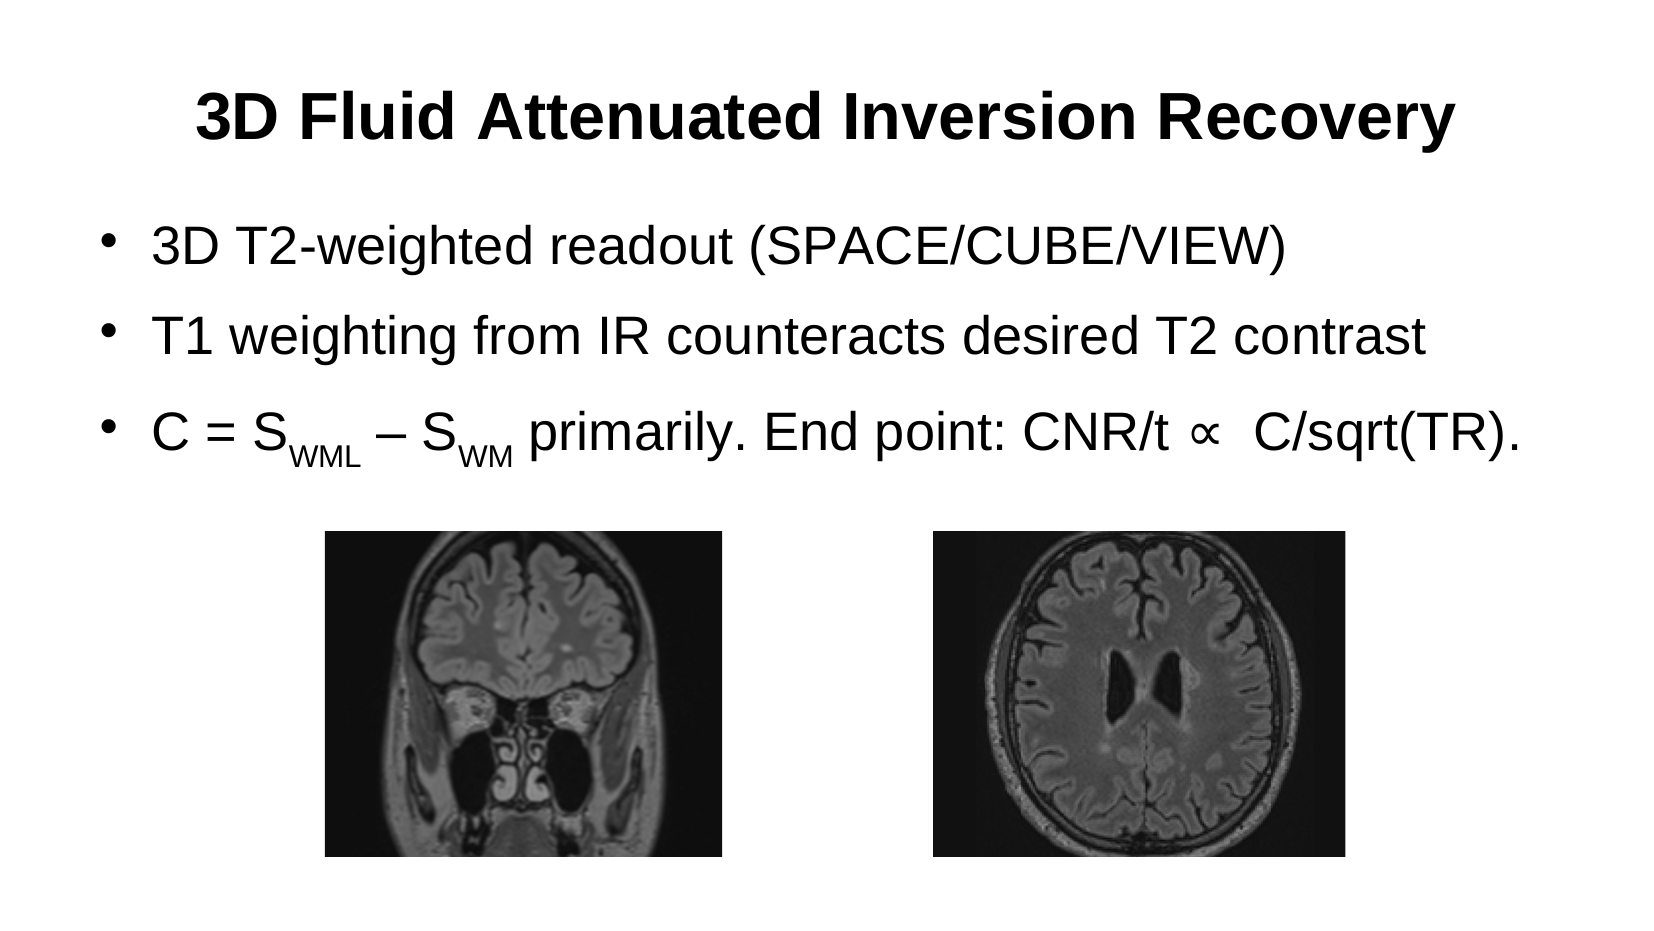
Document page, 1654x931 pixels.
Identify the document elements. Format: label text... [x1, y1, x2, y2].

list 3D T2-weighted readout (SPACE/CUBE/VIEW) T1 weighting from IR counteracts desired T2 contrast C = SWML – SWM primarily. End point: CNR/t ∝ C/sqrt(TR). [82, 211, 1571, 502]
picture [933, 531, 1346, 857]
picture [324, 531, 723, 857]
title 3D Fluid Attenuated Inversion Recovery [82, 36, 1571, 193]
